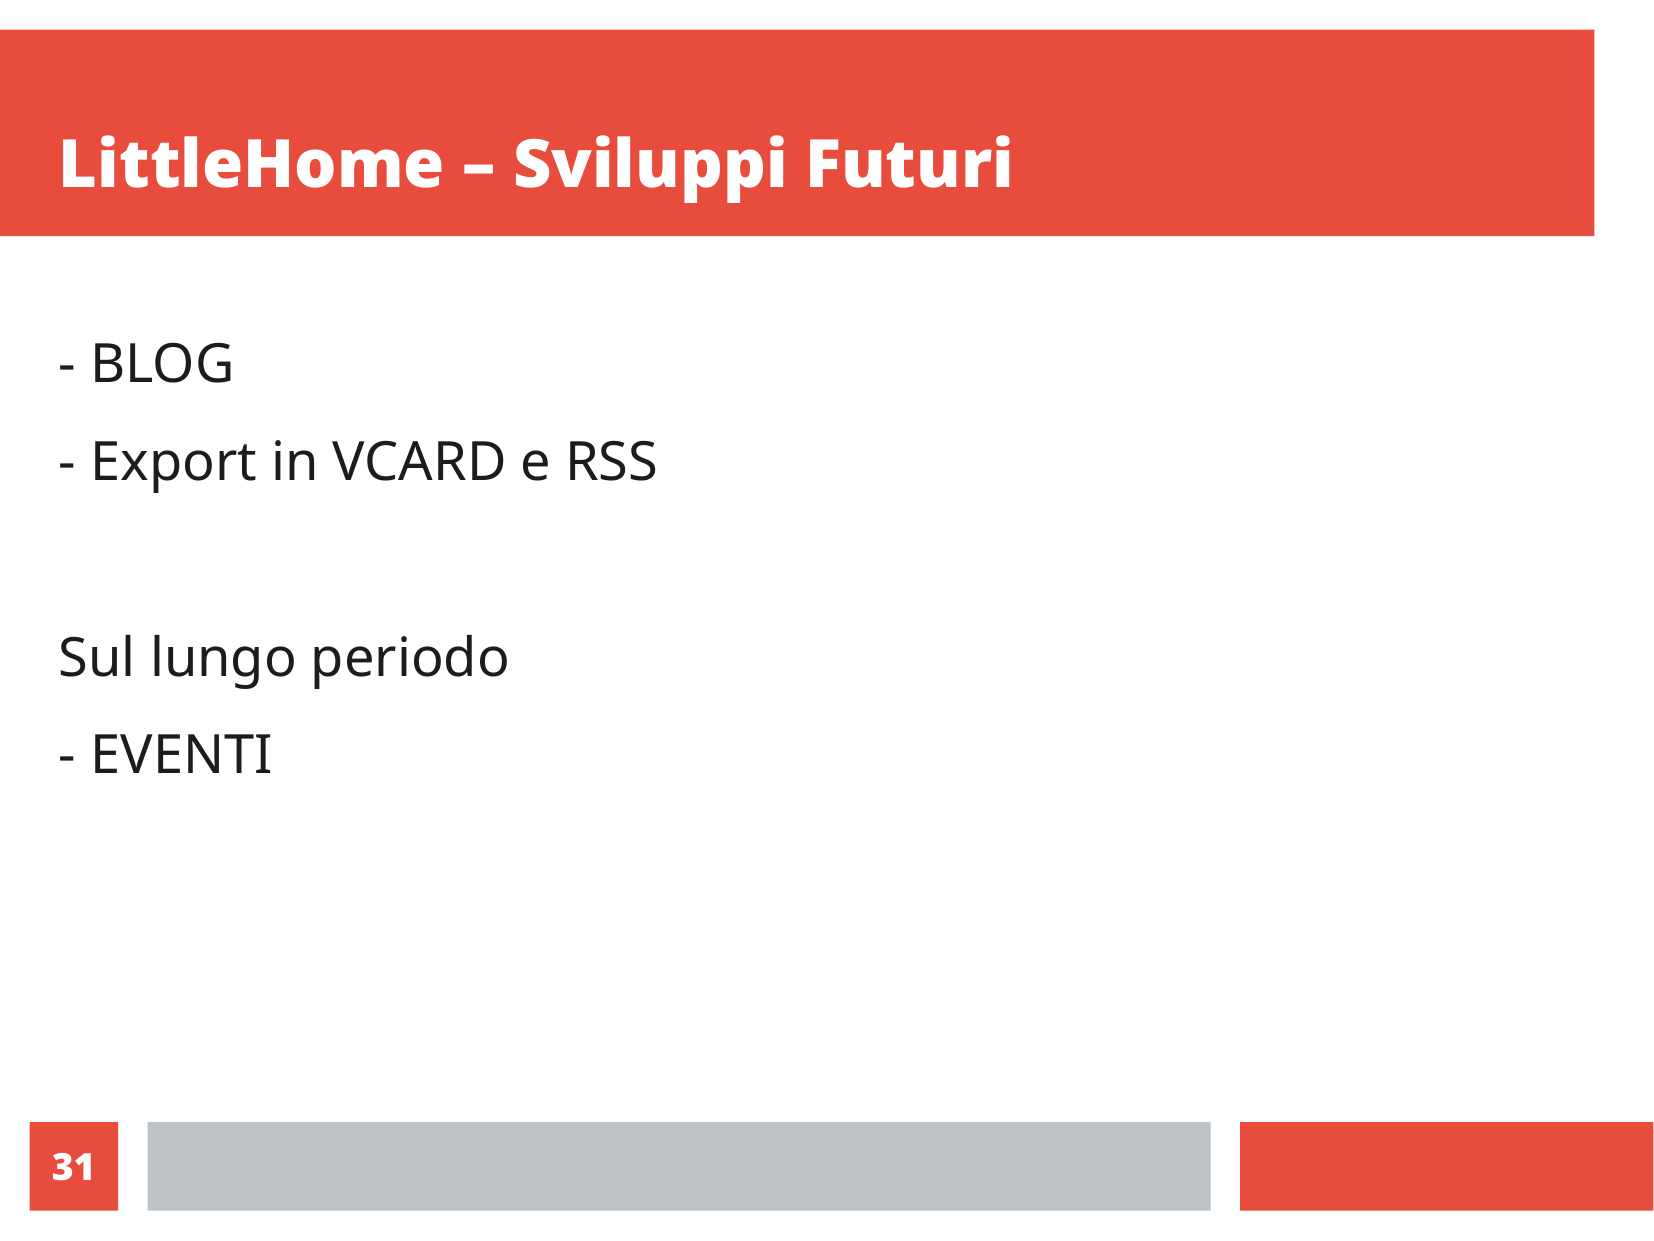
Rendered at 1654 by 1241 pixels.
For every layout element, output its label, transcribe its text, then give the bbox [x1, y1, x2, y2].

title LittleHome – Sviluppi Futuri [59, 59, 1595, 207]
list - BLOG - Export in VCARD e RSS Sul lungo periodo - EVENTI [59, 324, 1565, 1093]
